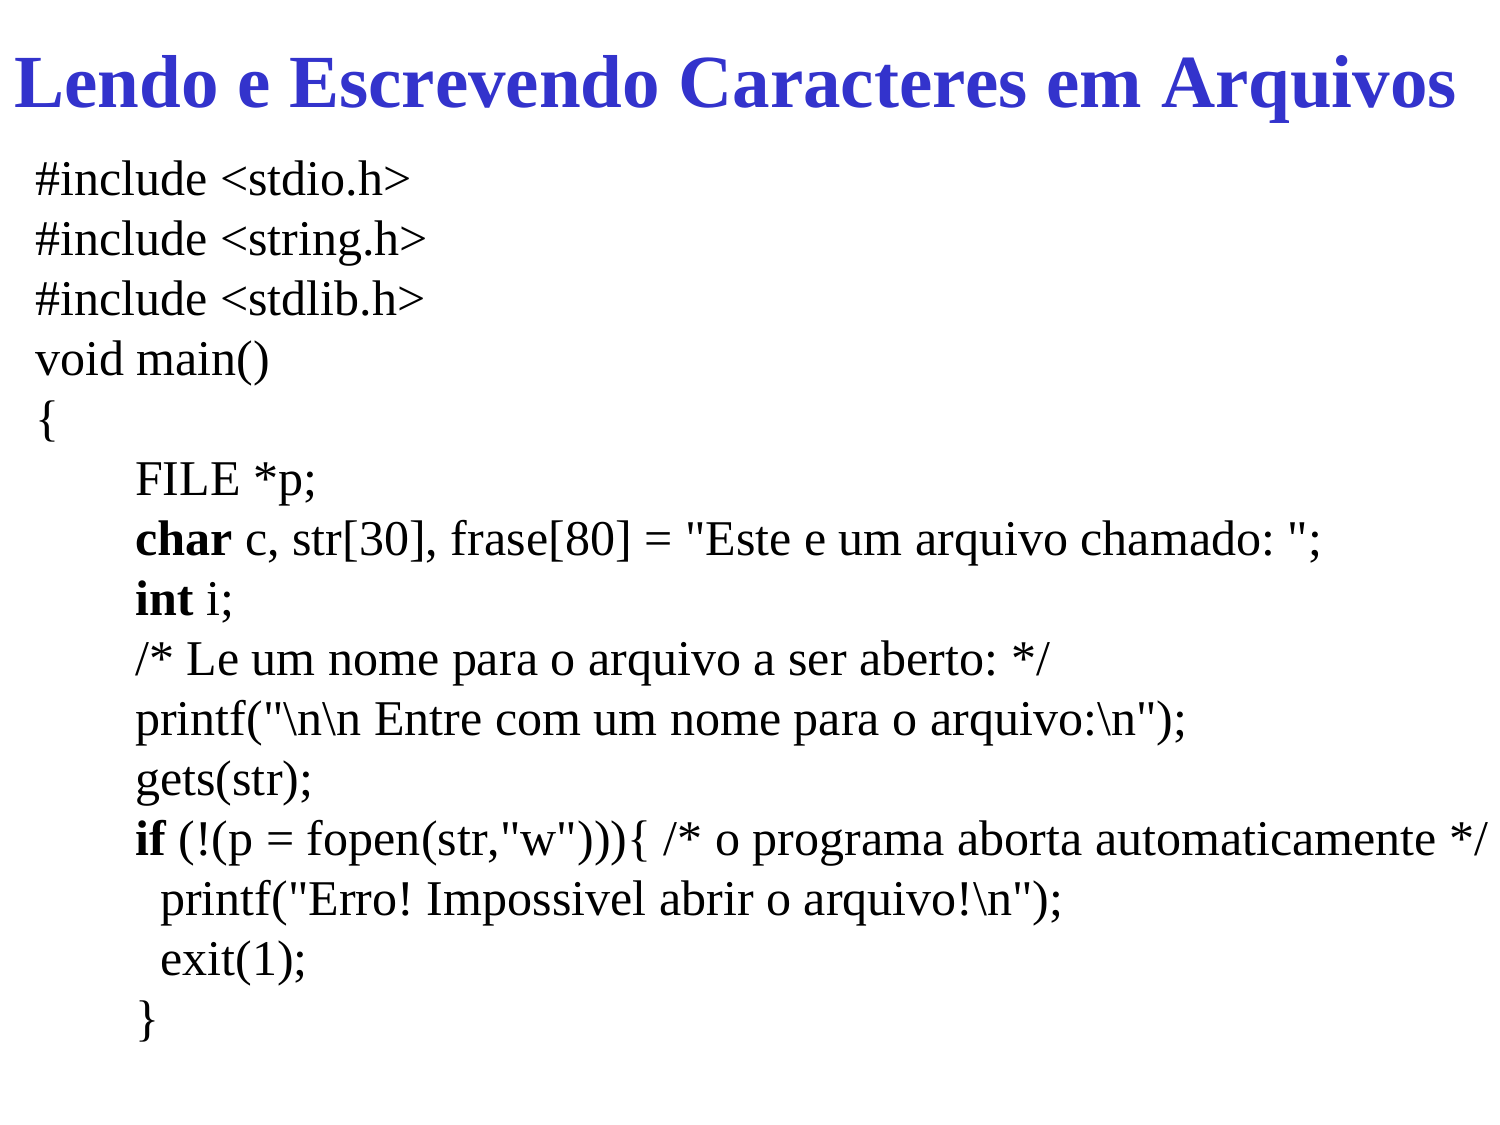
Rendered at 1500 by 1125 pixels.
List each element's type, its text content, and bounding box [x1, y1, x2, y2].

text_box #include <stdio.h> #include <string.h> #include <stdlib.h> void main() { FILE *p; char c, str[30], frase[80] = "Este e um arquivo chamado: "; int i; /* Le um nome para o arquivo a ser aberto: */ printf("\n\n Entre com um nome para o arquivo:\n"); gets(str); if (!(p = fopen(str,"w"))){ /* o programa aborta automaticamente */ printf("Erro! Impossivel abrir o arquivo!\n"); exit(1); } [20, 137, 1500, 1053]
text_box Lendo e Escrevendo Caracteres em Arquivos [0, 24, 1474, 131]
